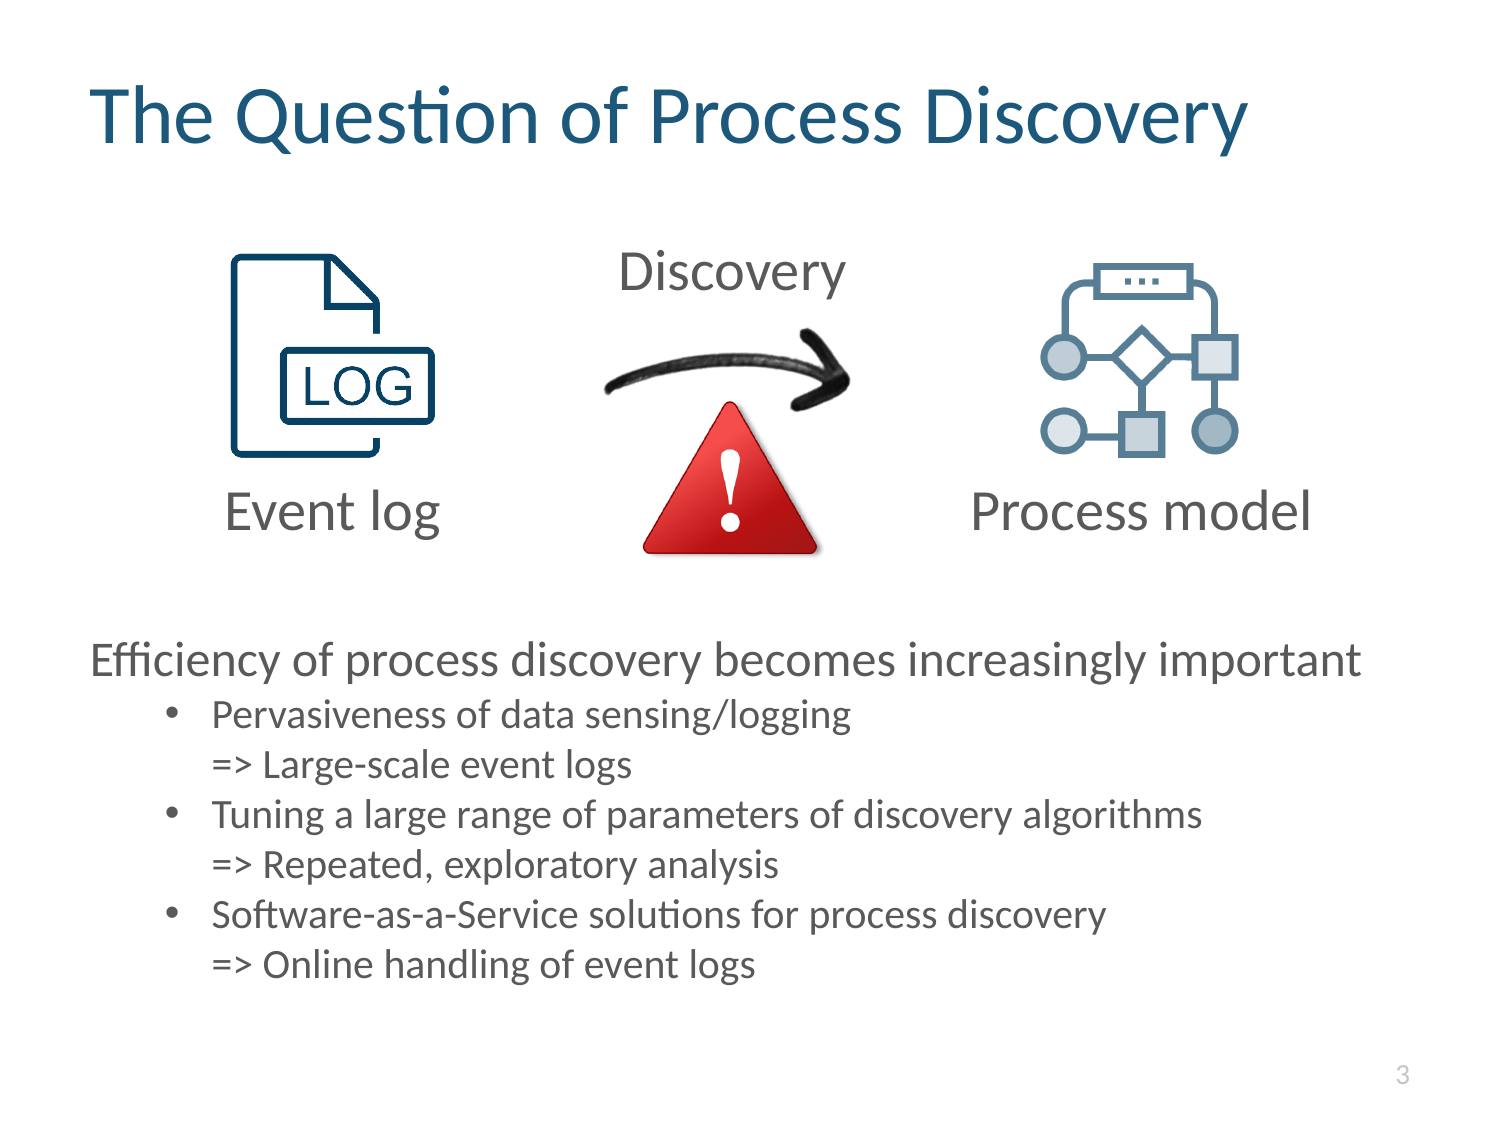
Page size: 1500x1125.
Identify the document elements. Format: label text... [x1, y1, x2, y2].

text_box Process model [955, 464, 1328, 550]
picture [223, 246, 442, 464]
text_box Event log [209, 464, 456, 550]
text_box Discovery [603, 224, 862, 309]
text_box Efficiency of process discovery becomes increasingly important Pervasiveness of data sensing/logging => Large-scale event logs Tuning a large range of parameters of discovery algorithms => Repeated, exploratory analysis Software-as-a-Service solutions for process discovery => Online handling of event logs [74, 619, 1425, 1033]
text_box <number> [1074, 1042, 1425, 1103]
picture [1021, 237, 1262, 464]
picture [598, 309, 861, 572]
text_box The Question of Process Discovery [75, 45, 1431, 175]
